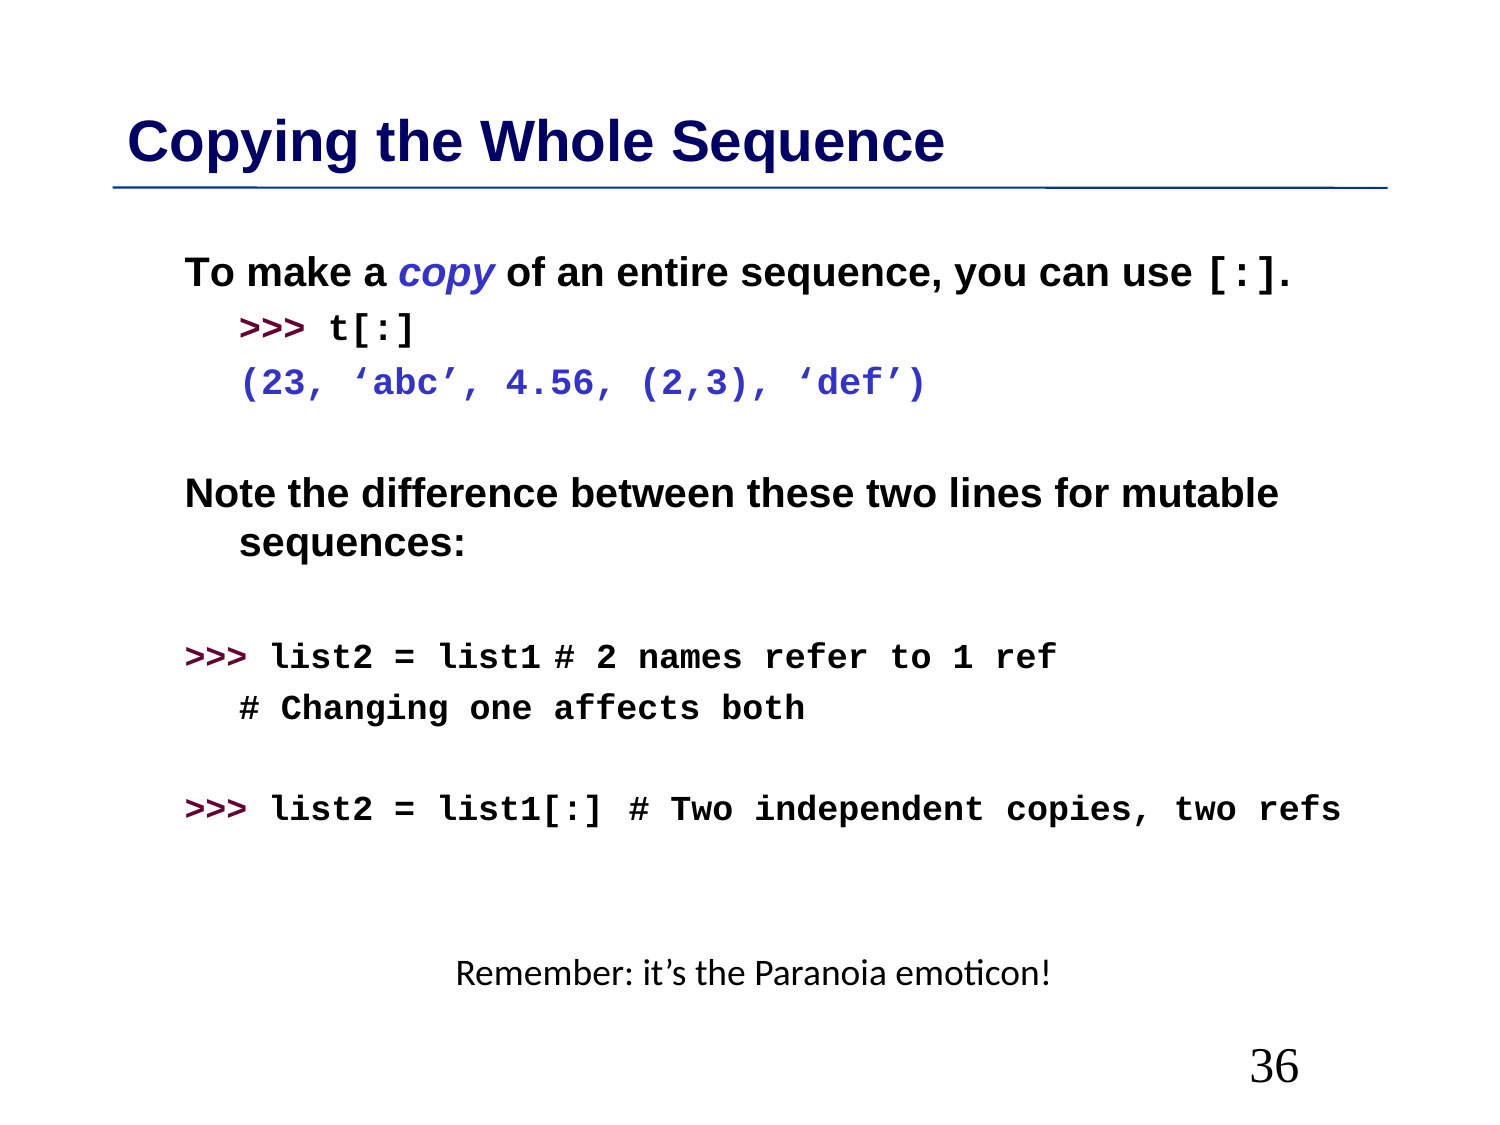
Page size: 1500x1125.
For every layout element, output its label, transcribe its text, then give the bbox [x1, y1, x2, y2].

list To make a copy of an entire sequence, you can use [:]. >>> t[:] (23, ‘abc’, 4.56, (2,3), ‘def’) Note the difference between these two lines for mutable sequences: >>> list2 = list1 # 2 names refer to 1 ref # Changing one affects both >>> list2 = list1[:] # Two independent copies, two refs [112, 237, 1388, 890]
title Copying the Whole Sequence [112, 95, 1388, 181]
text_box <number> [1074, 994, 1387, 1125]
text_box Remember: it’s the Paranoia emoticon! [348, 940, 1152, 1001]
